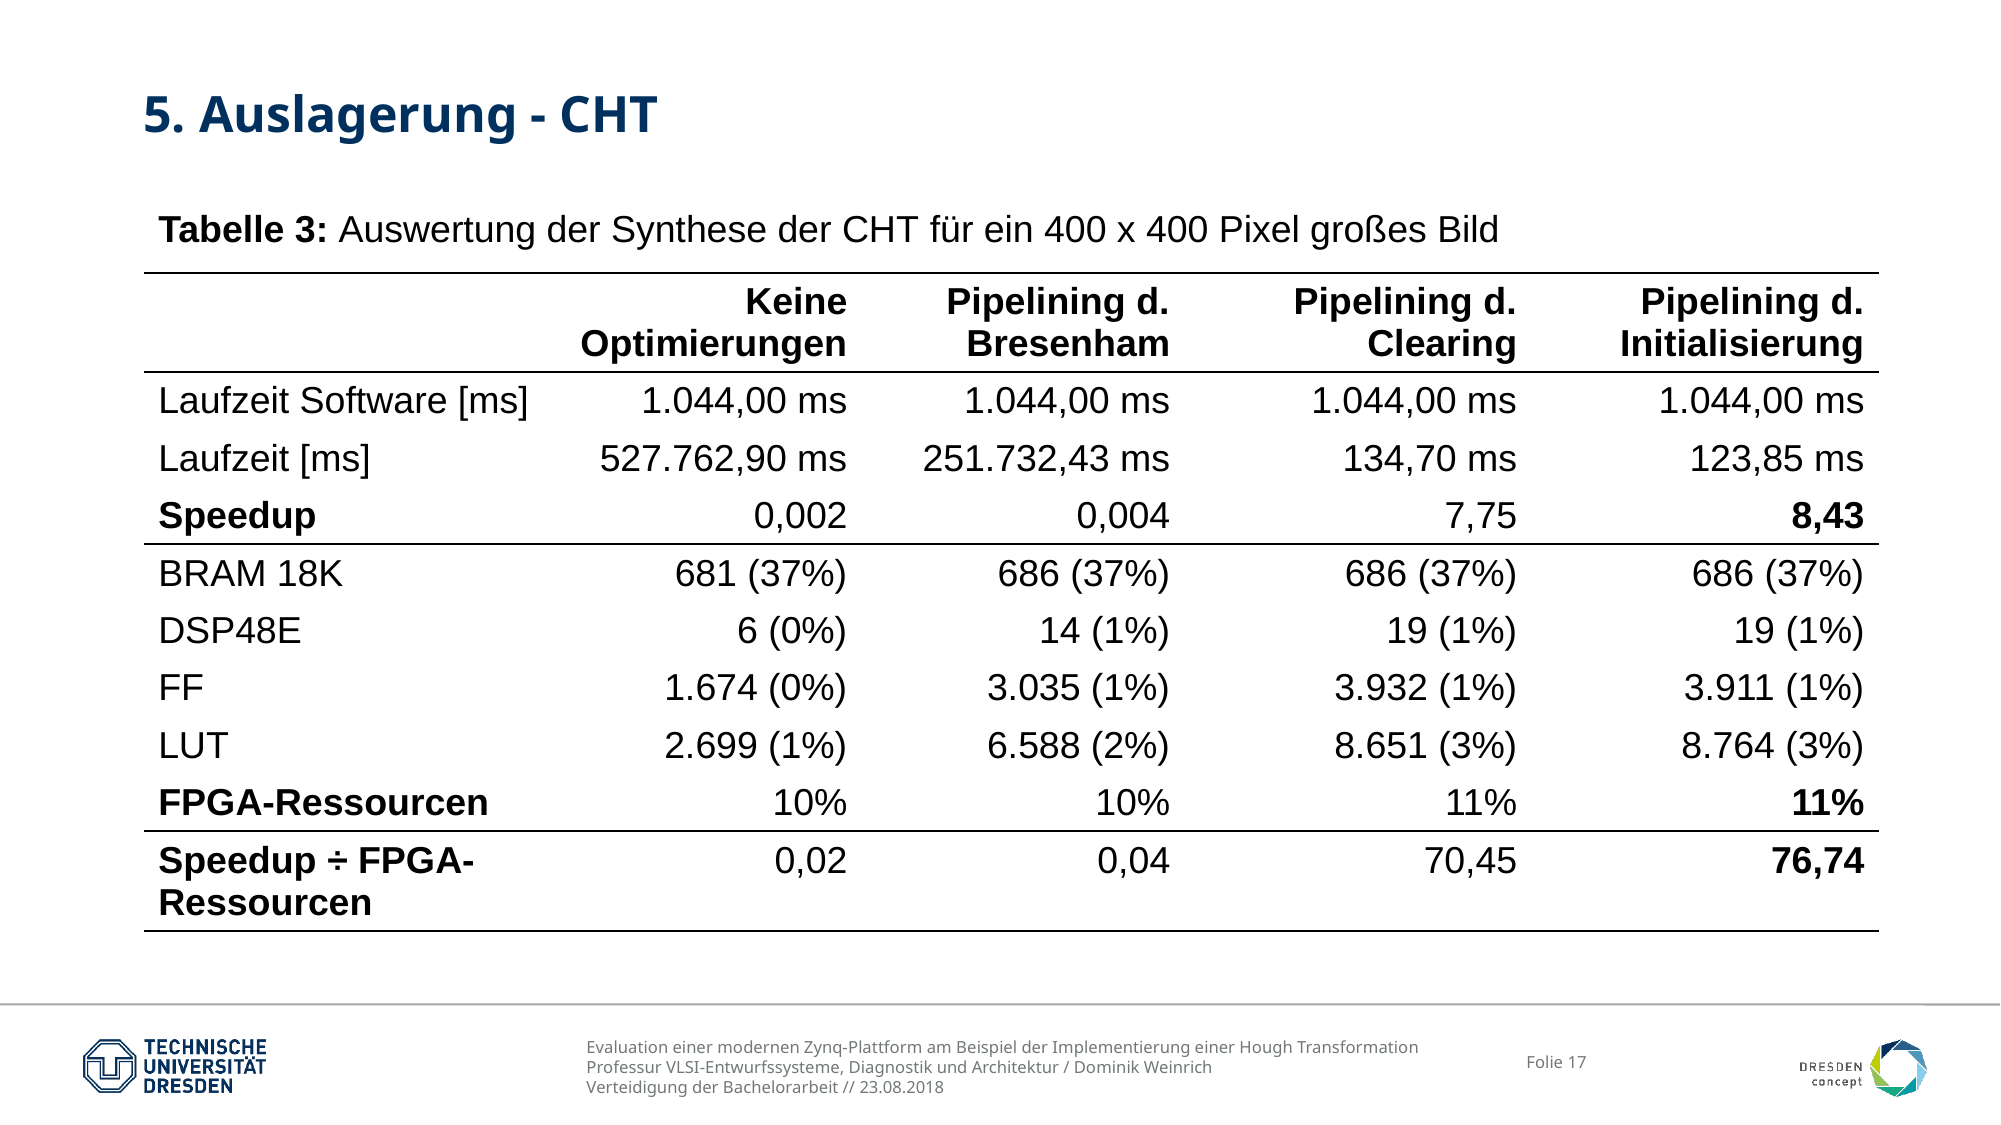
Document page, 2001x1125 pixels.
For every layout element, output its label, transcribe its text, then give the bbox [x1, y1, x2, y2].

table_cell 1.044,00 ms [1532, 373, 1879, 430]
table_cell Speedup ÷ FPGA-Ressourcen [144, 832, 555, 930]
table_cell 1.044,00 ms [862, 373, 1185, 430]
table_cell FPGA-Ressourcen [144, 774, 555, 830]
table_cell 6.588 (2%) [862, 717, 1185, 774]
table_header [144, 274, 555, 371]
table_cell 8,43 [1532, 487, 1879, 543]
table_cell 70,45 [1185, 832, 1532, 930]
table_cell 1.674 (0%) [555, 659, 862, 717]
table_cell 19 (1%) [1185, 602, 1532, 659]
table_header Pipelining d. Clearing [1185, 274, 1532, 371]
table_cell 1.044,00 ms [555, 373, 862, 430]
table_cell Speedup [144, 487, 555, 543]
table_cell 8.651 (3%) [1185, 717, 1532, 774]
table_cell 0,002 [555, 487, 862, 543]
picture [1800, 1039, 1927, 1097]
table_cell 10% [862, 774, 1185, 830]
picture [83, 1039, 266, 1093]
table_header Keine Optimierungen [555, 274, 862, 371]
table_cell 2.699 (1%) [555, 717, 862, 774]
table_cell 76,74 [1532, 832, 1879, 930]
table_cell 0,004 [862, 487, 1185, 543]
table_cell 11% [1532, 774, 1879, 830]
table_cell 251.732,43 ms [862, 430, 1185, 487]
table_cell 0,02 [555, 832, 862, 930]
table_header Pipelining d. Initialisierung [1532, 274, 1879, 371]
table_cell LUT [144, 717, 555, 774]
table_cell 19 (1%) [1532, 602, 1879, 659]
table_cell 134,70 ms [1185, 430, 1532, 487]
table_cell 686 (37%) [1532, 545, 1879, 602]
table_cell 8.764 (3%) [1532, 717, 1879, 774]
table_cell 3.035 (1%) [862, 659, 1185, 717]
table_cell 686 (37%) [1185, 545, 1532, 602]
table_cell 3.932 (1%) [1185, 659, 1532, 717]
table_cell 10% [555, 774, 862, 830]
table_cell 1.044,00 ms [1185, 373, 1532, 430]
table_cell 11% [1185, 774, 1532, 830]
table_cell 7,75 [1185, 487, 1532, 543]
table_header Pipelining d. Bresenham [862, 274, 1185, 371]
table_cell FF [144, 659, 555, 717]
title 5. Auslagerung - CHT [143, 56, 1880, 169]
text_box Tabelle 3: Auswertung der Synthese der CHT für ein 400 x 400 Pixel großes Bild [143, 200, 1890, 258]
table_cell 527.762,90 ms [555, 430, 862, 487]
table_cell DSP48E [144, 602, 555, 659]
table_cell 686 (37%) [862, 545, 1185, 602]
table_cell Laufzeit Software [ms] [144, 373, 555, 430]
table_cell 123,85 ms [1532, 430, 1879, 487]
table_cell BRAM 18K [144, 545, 555, 602]
table_cell Laufzeit [ms] [144, 430, 555, 487]
table_cell 0,04 [862, 832, 1185, 930]
table_cell 14 (1%) [862, 602, 1185, 659]
table_cell 6 (0%) [555, 602, 862, 659]
table_cell 681 (37%) [555, 545, 862, 602]
table_cell 3.911 (1%) [1532, 659, 1879, 717]
